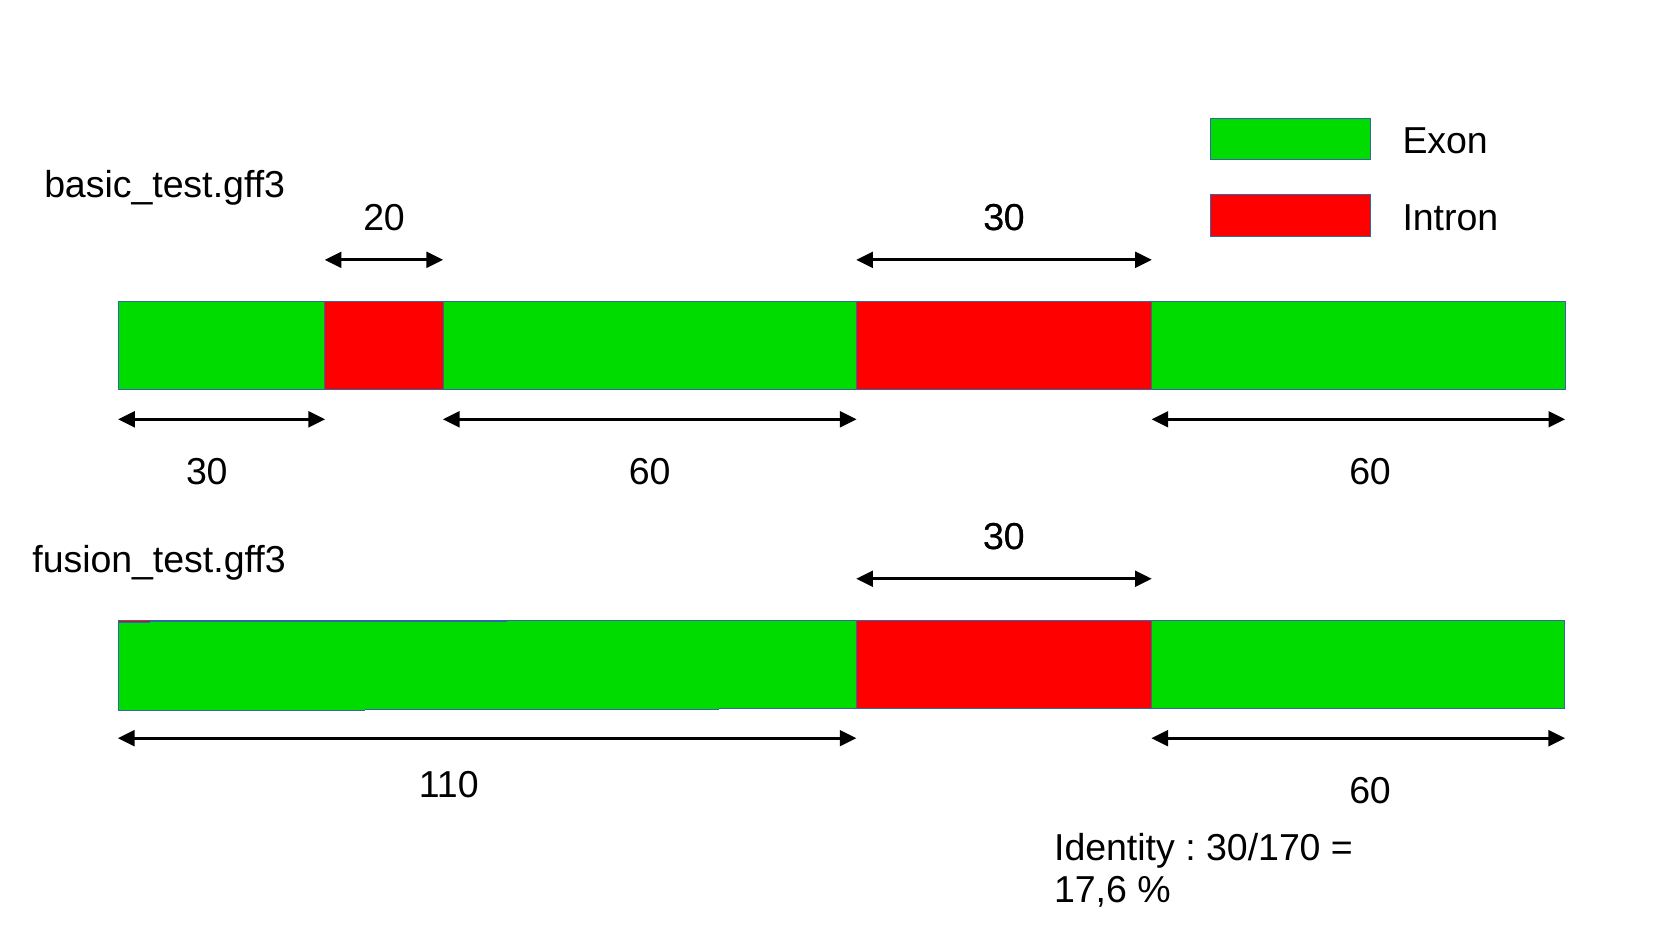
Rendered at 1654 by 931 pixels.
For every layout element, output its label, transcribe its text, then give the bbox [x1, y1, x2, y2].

text_box [118, 620, 1565, 711]
text_box basic_test.gff3 [29, 155, 473, 213]
text_box 60 [1281, 761, 1459, 819]
text_box 60 [561, 442, 739, 500]
text_box 20 [295, 188, 473, 246]
text_box [118, 301, 1566, 390]
text_box [1210, 194, 1371, 237]
text_box 60 [1281, 442, 1459, 500]
text_box Exon [1387, 112, 1536, 170]
text_box [1210, 118, 1371, 160]
text_box Intron [1387, 188, 1536, 246]
text_box 30 [118, 442, 296, 500]
text_box 30 [915, 507, 1093, 565]
text_box 30 [915, 188, 1093, 246]
text_box Identity : 30/170 = 17,6 % [1039, 818, 1394, 918]
text_box fusion_test.gff3 [17, 531, 461, 589]
text_box 110 [360, 755, 538, 813]
